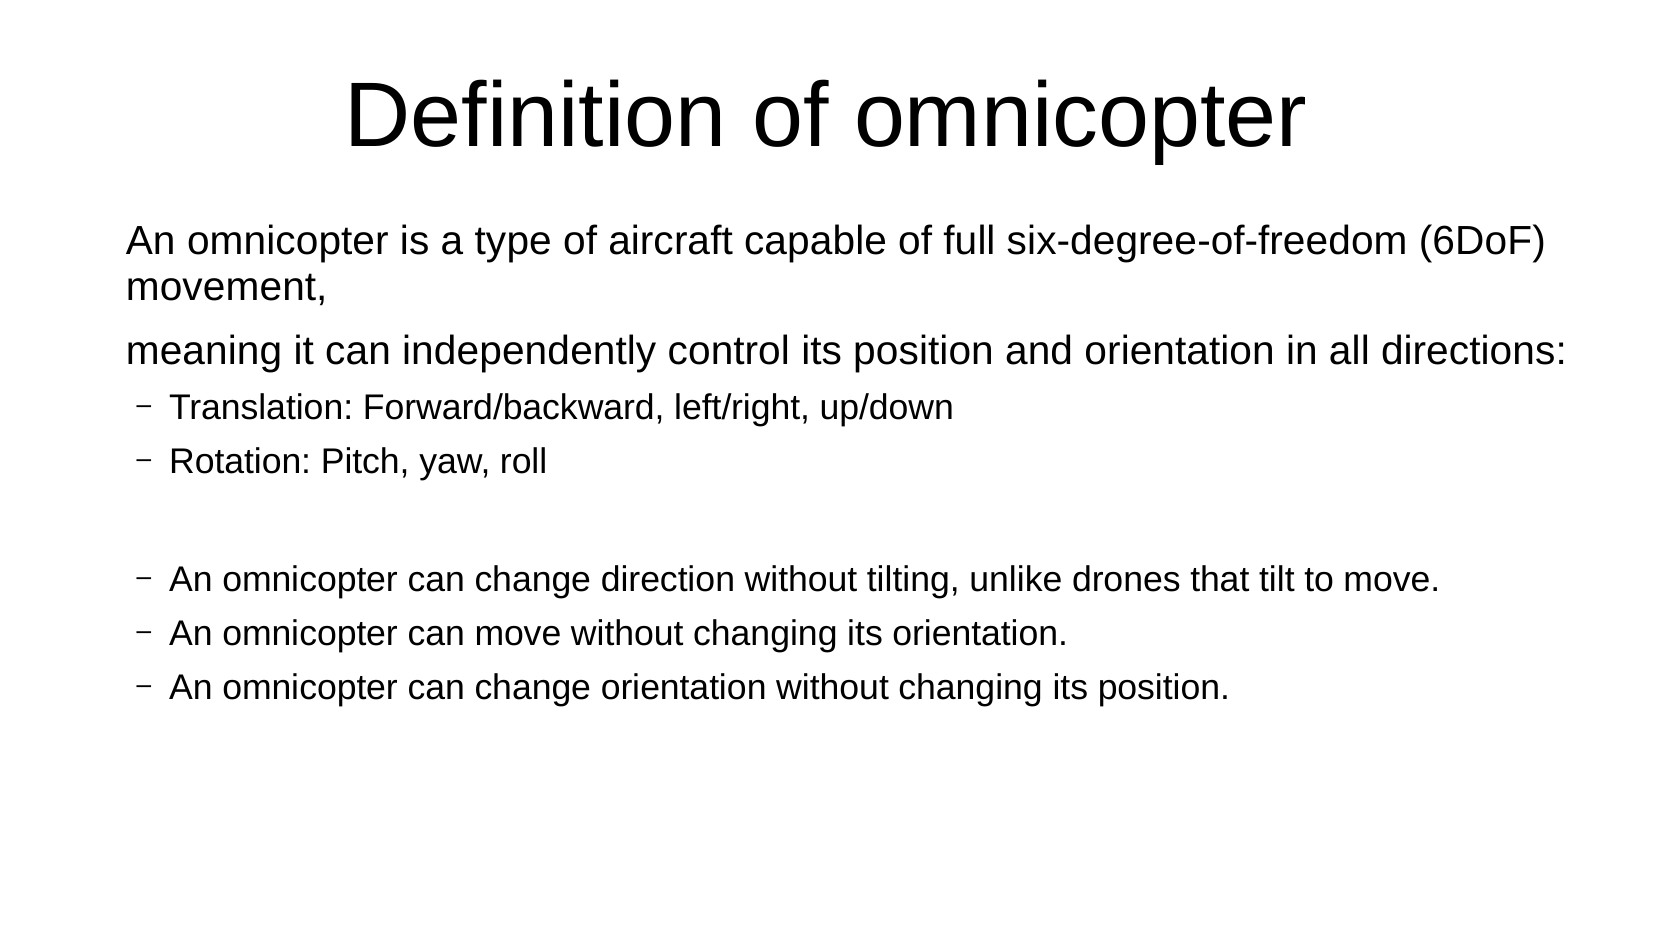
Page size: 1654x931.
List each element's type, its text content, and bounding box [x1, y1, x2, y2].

list An omnicopter is a type of aircraft capable of full six-degree-of-freedom (6DoF) movement, meaning it can independently control its position and orientation in all directions: Translation: Forward/backward, left/right, up/down Rotation: Pitch, yaw, roll An omnicopter can change direction without tilting, unlike drones that tilt to move. An omnicopter can move without changing its orientation. An omnicopter can change orientation without changing its position. [82, 217, 1571, 758]
title Definition of omnicopter [82, 37, 1571, 193]
